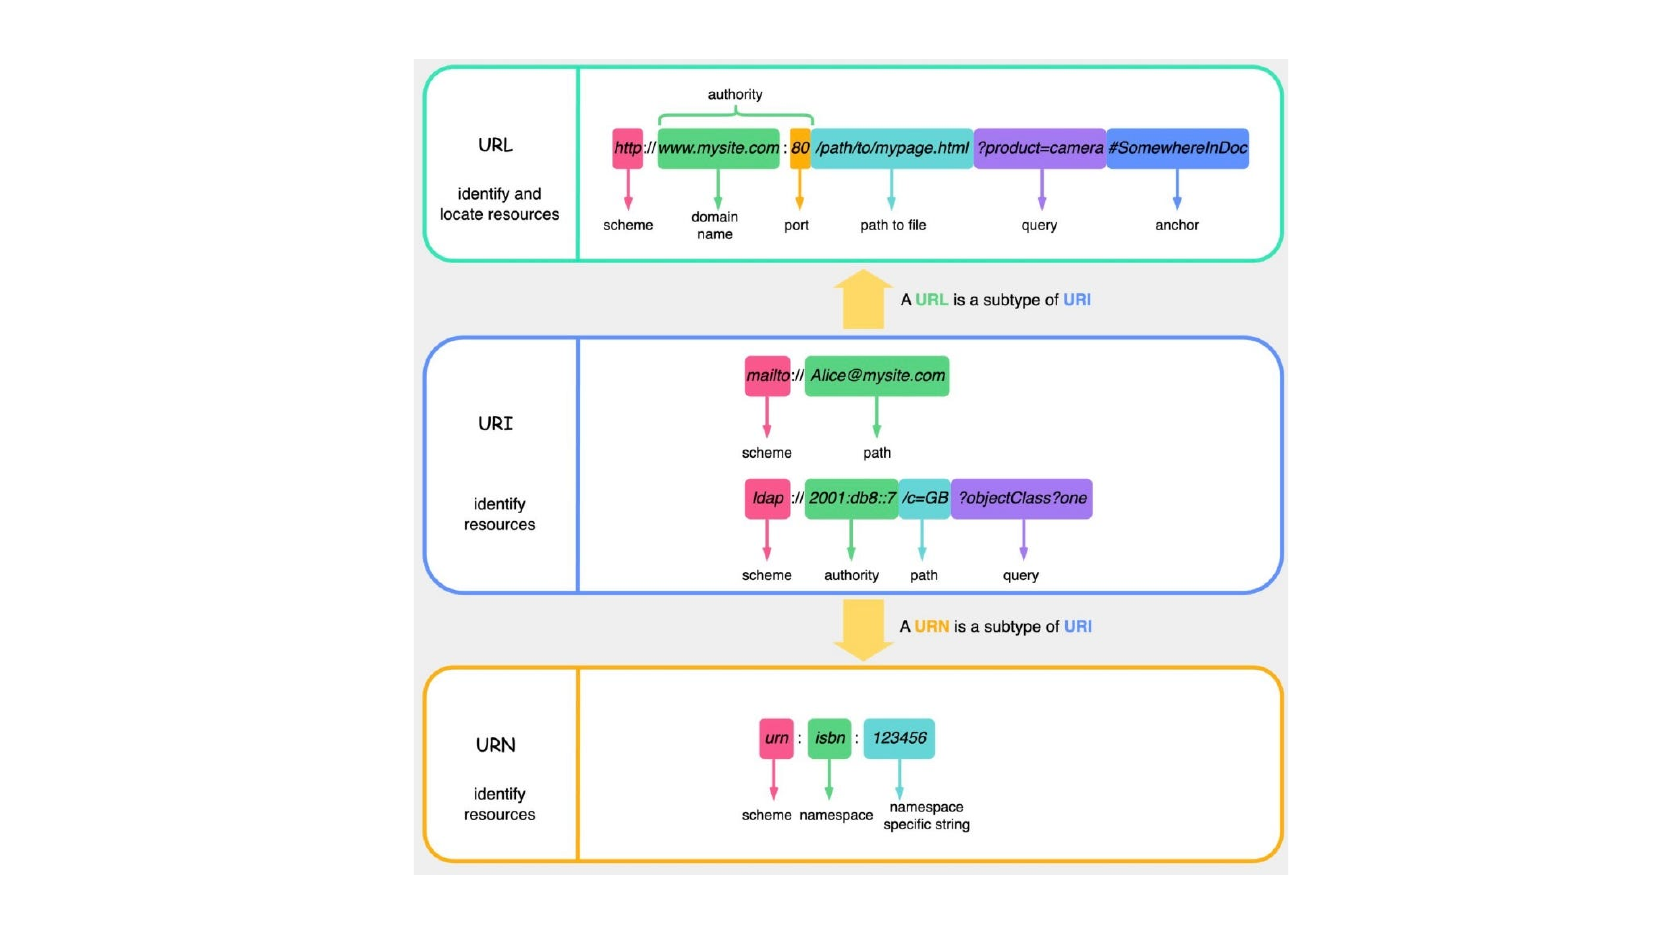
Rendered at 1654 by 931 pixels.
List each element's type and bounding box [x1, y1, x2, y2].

picture [413, 59, 1289, 875]
